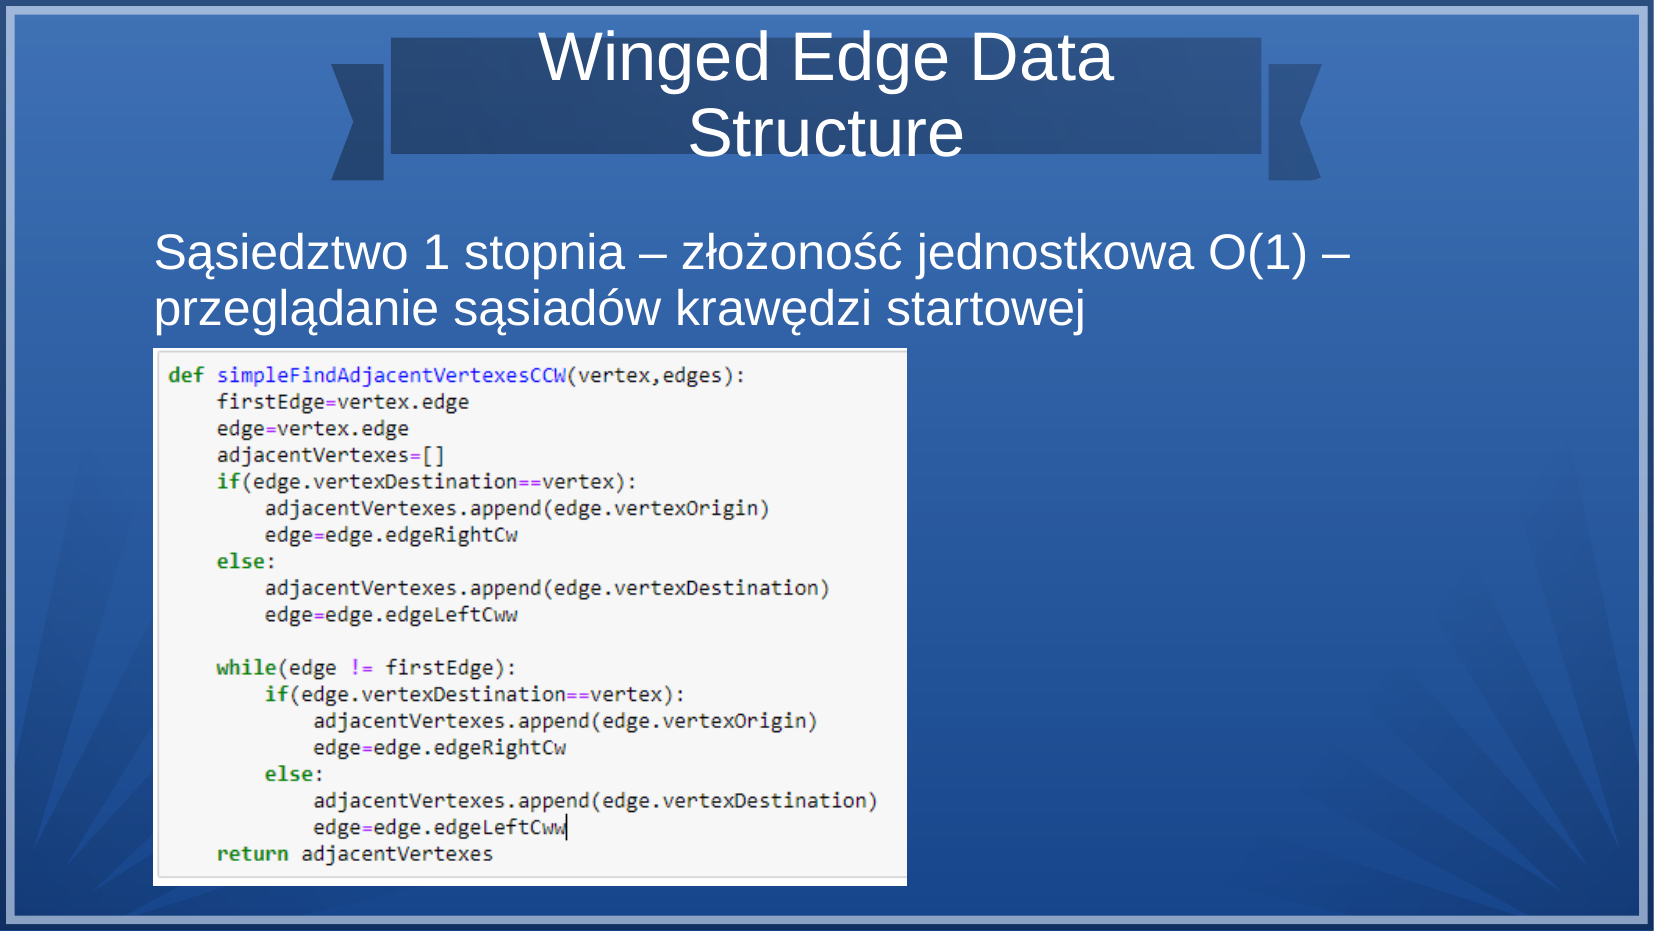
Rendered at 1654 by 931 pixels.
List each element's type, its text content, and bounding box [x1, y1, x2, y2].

list Sąsiedztwo 1 stopnia – złożoność jednostkowa O(1) – przeglądanie sąsiadów krawędzi startowej [82, 224, 1571, 848]
title Winged Edge Data Structure [389, 17, 1264, 172]
picture [153, 348, 907, 886]
